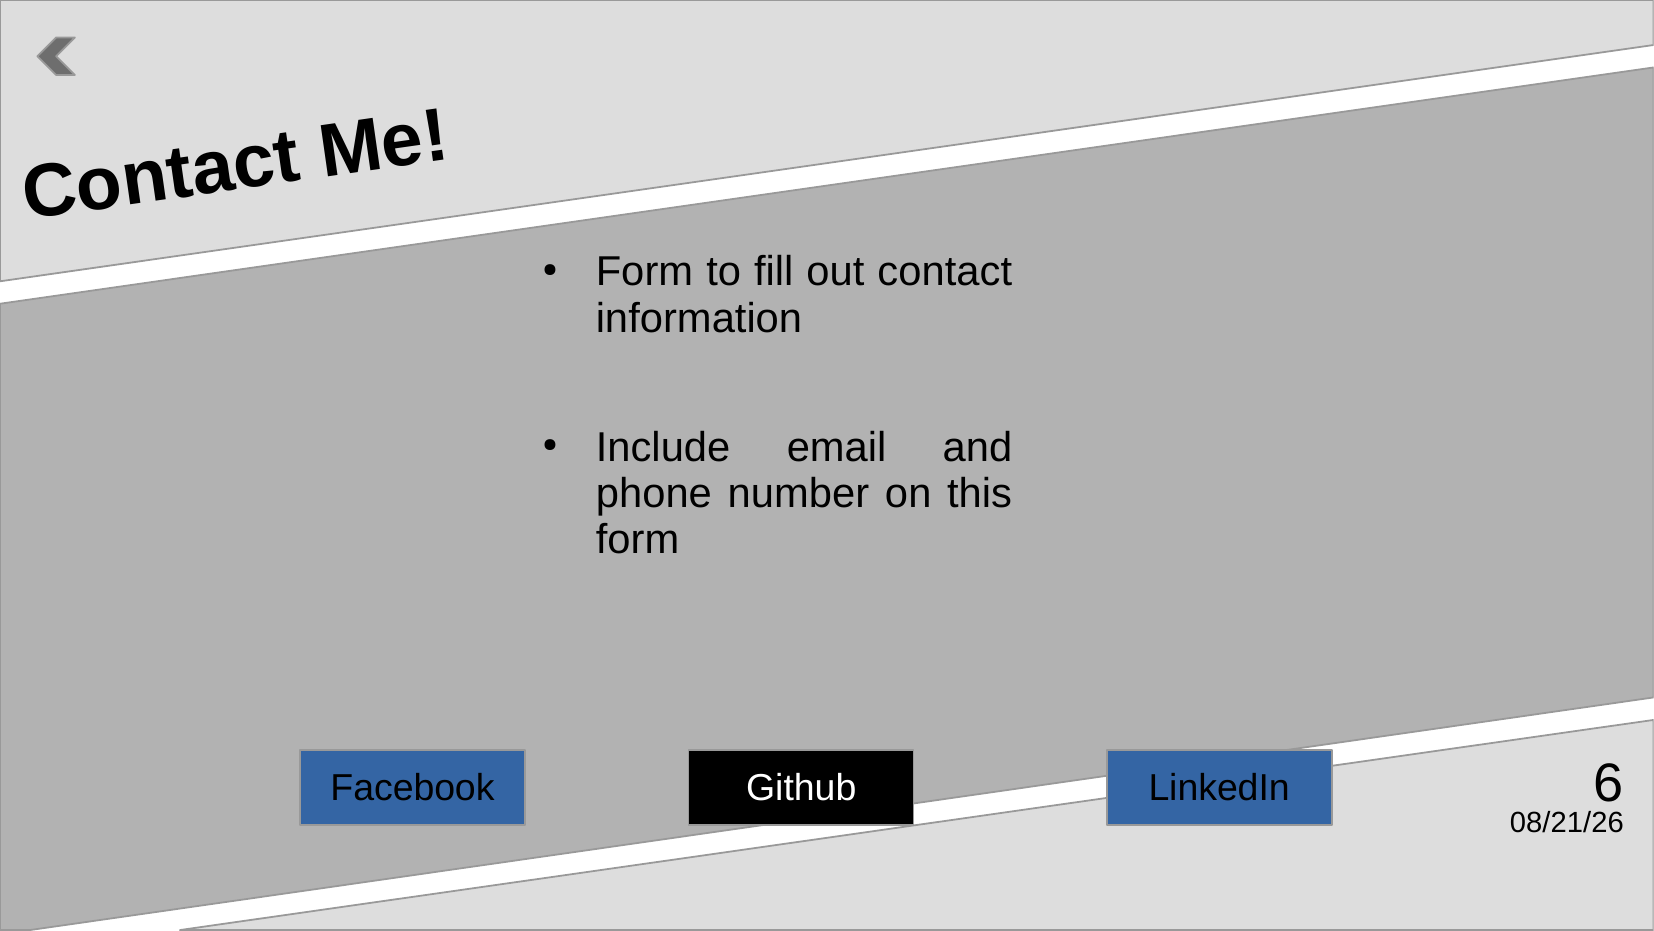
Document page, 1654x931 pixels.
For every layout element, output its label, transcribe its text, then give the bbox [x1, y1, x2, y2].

text_box Github [688, 750, 914, 826]
list Form to fill out contact information Include email and phone number on this form [525, 248, 1013, 788]
text_box Facebook [300, 750, 526, 826]
text_box LinkedIn [1106, 750, 1332, 826]
text_box [37, 37, 75, 76]
title Contact Me! [11, 0, 1496, 272]
